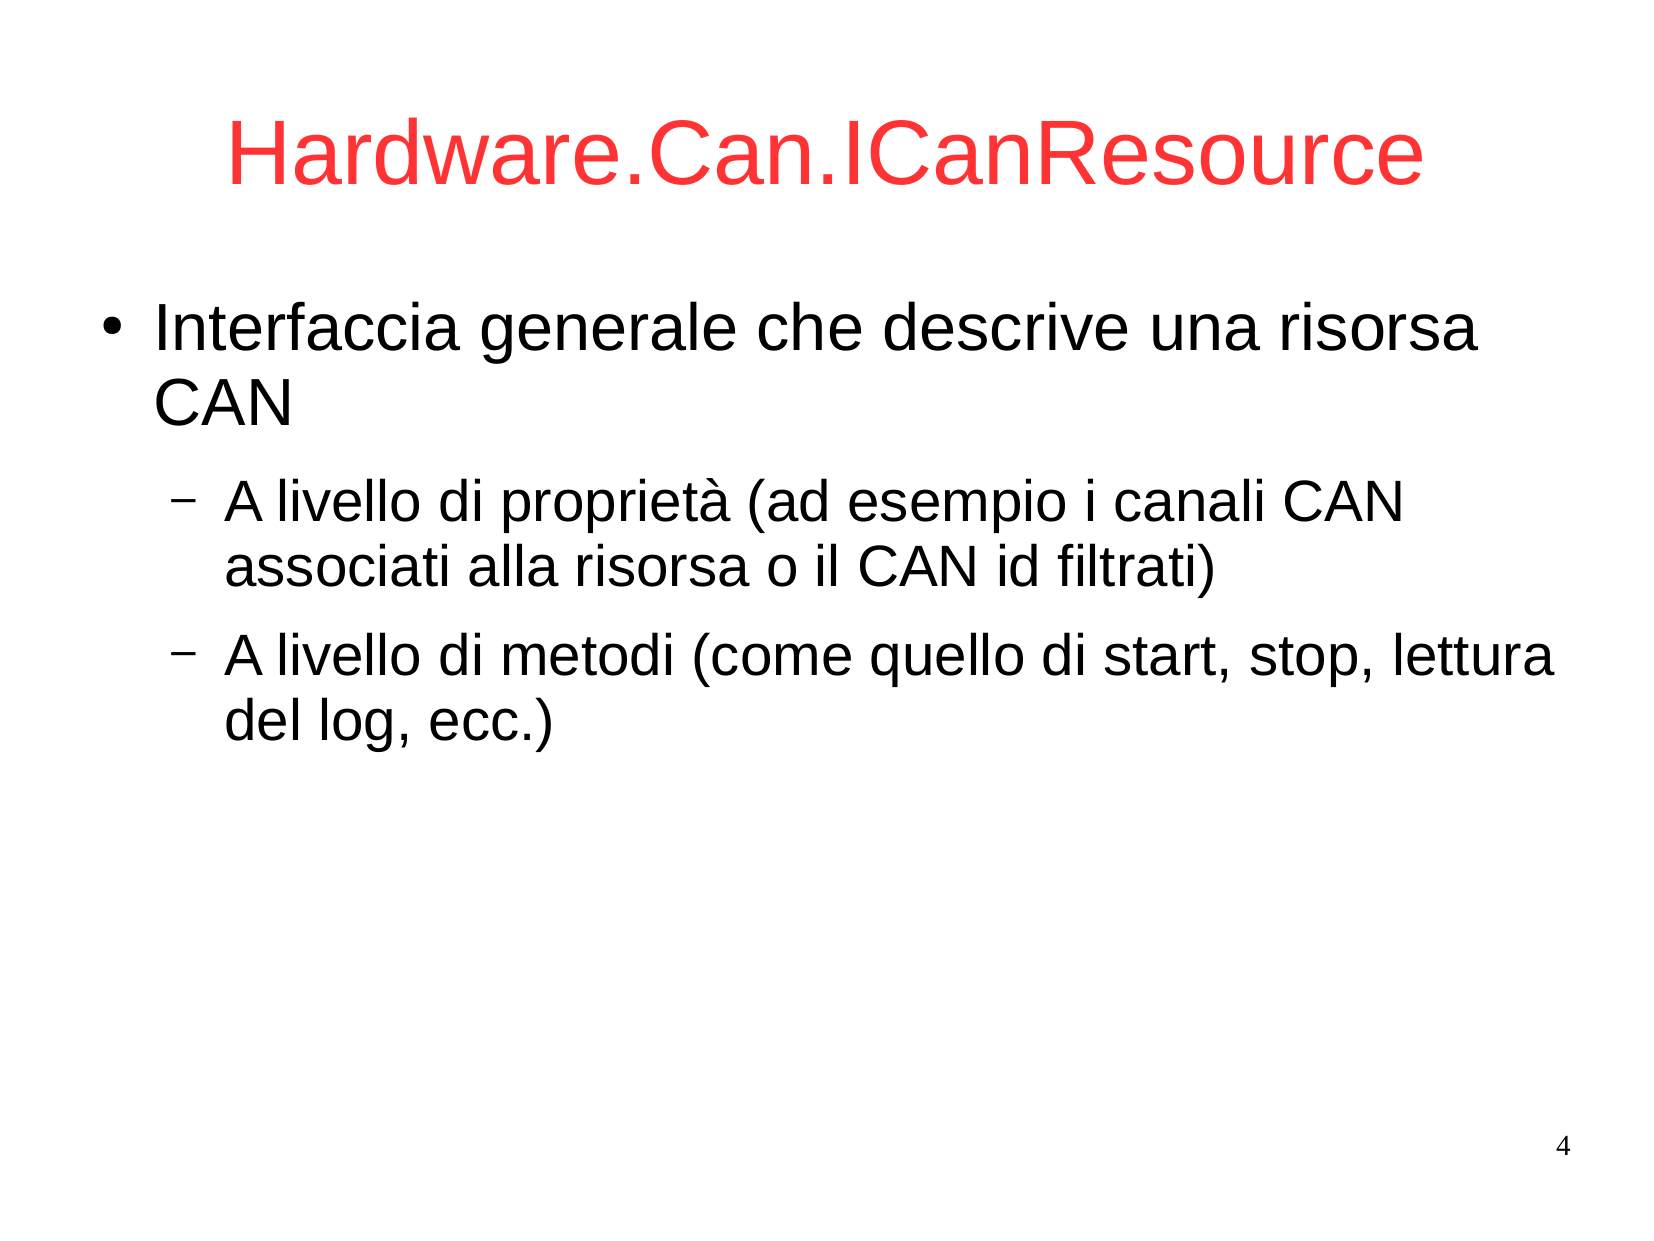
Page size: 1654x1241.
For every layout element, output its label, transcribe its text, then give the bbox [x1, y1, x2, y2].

list Interfaccia generale che descrive una risorsa CAN A livello di proprietà (ad esempio i canali CAN associati alla risorsa o il CAN id filtrati) A livello di metodi (come quello di start, stop, lettura del log, ecc.) [82, 290, 1571, 1109]
title Hardware.Can.ICanResource [82, 49, 1571, 257]
